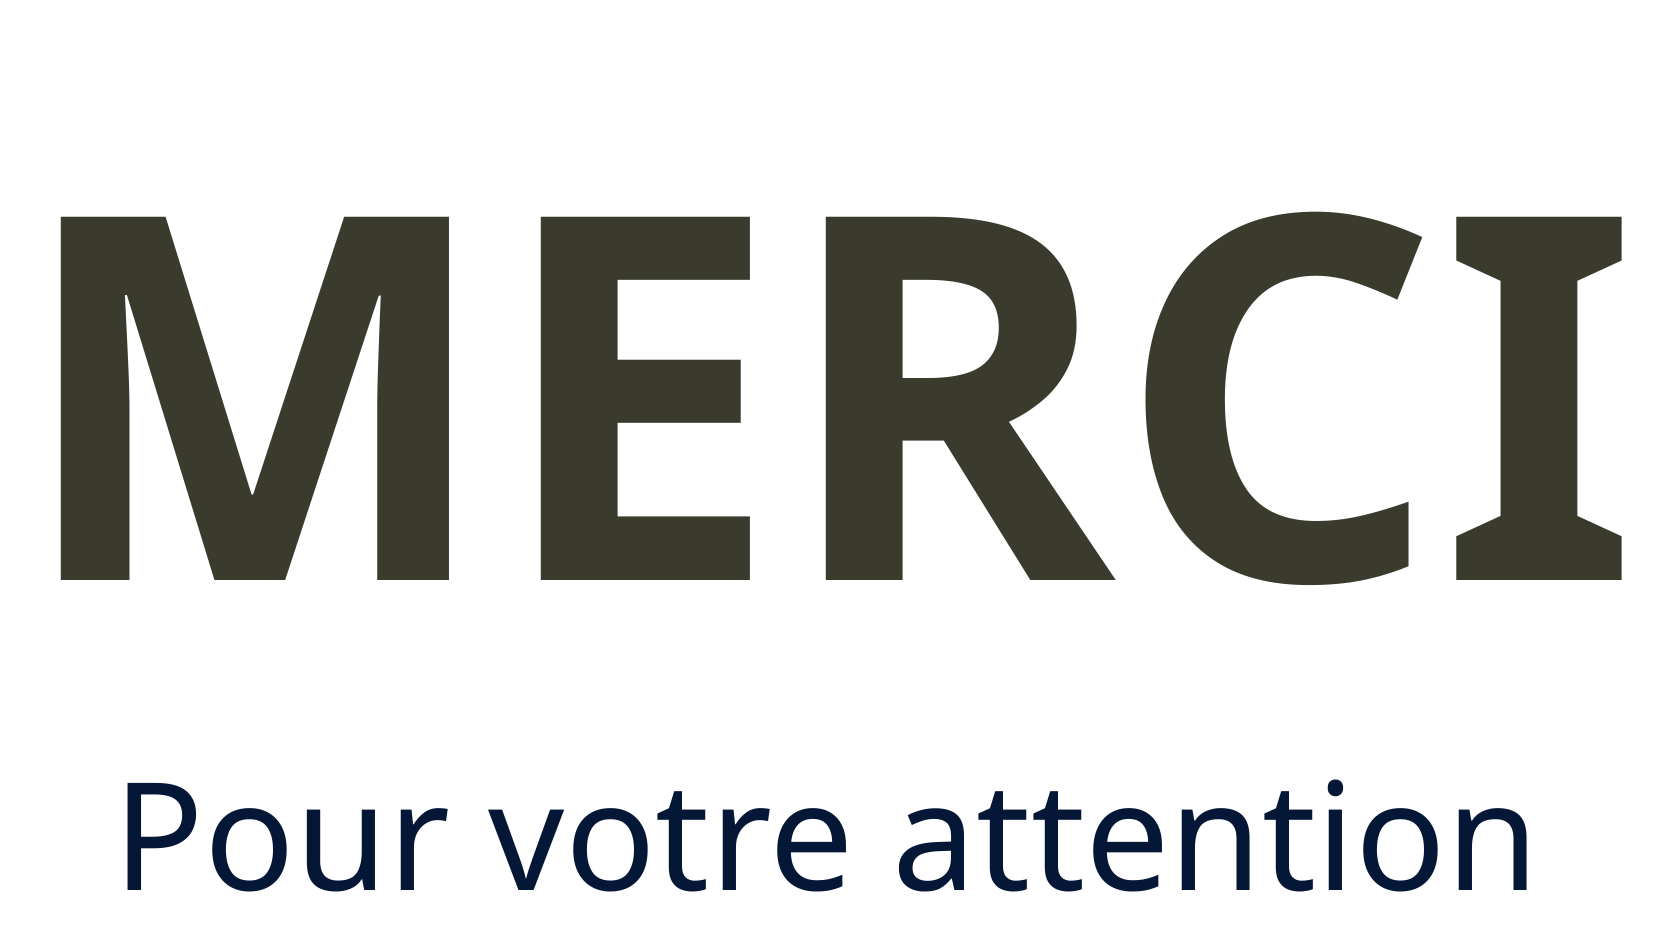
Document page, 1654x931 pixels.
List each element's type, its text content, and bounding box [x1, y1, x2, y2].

text_box MERCI Pour votre attention [0, 29, 1654, 931]
